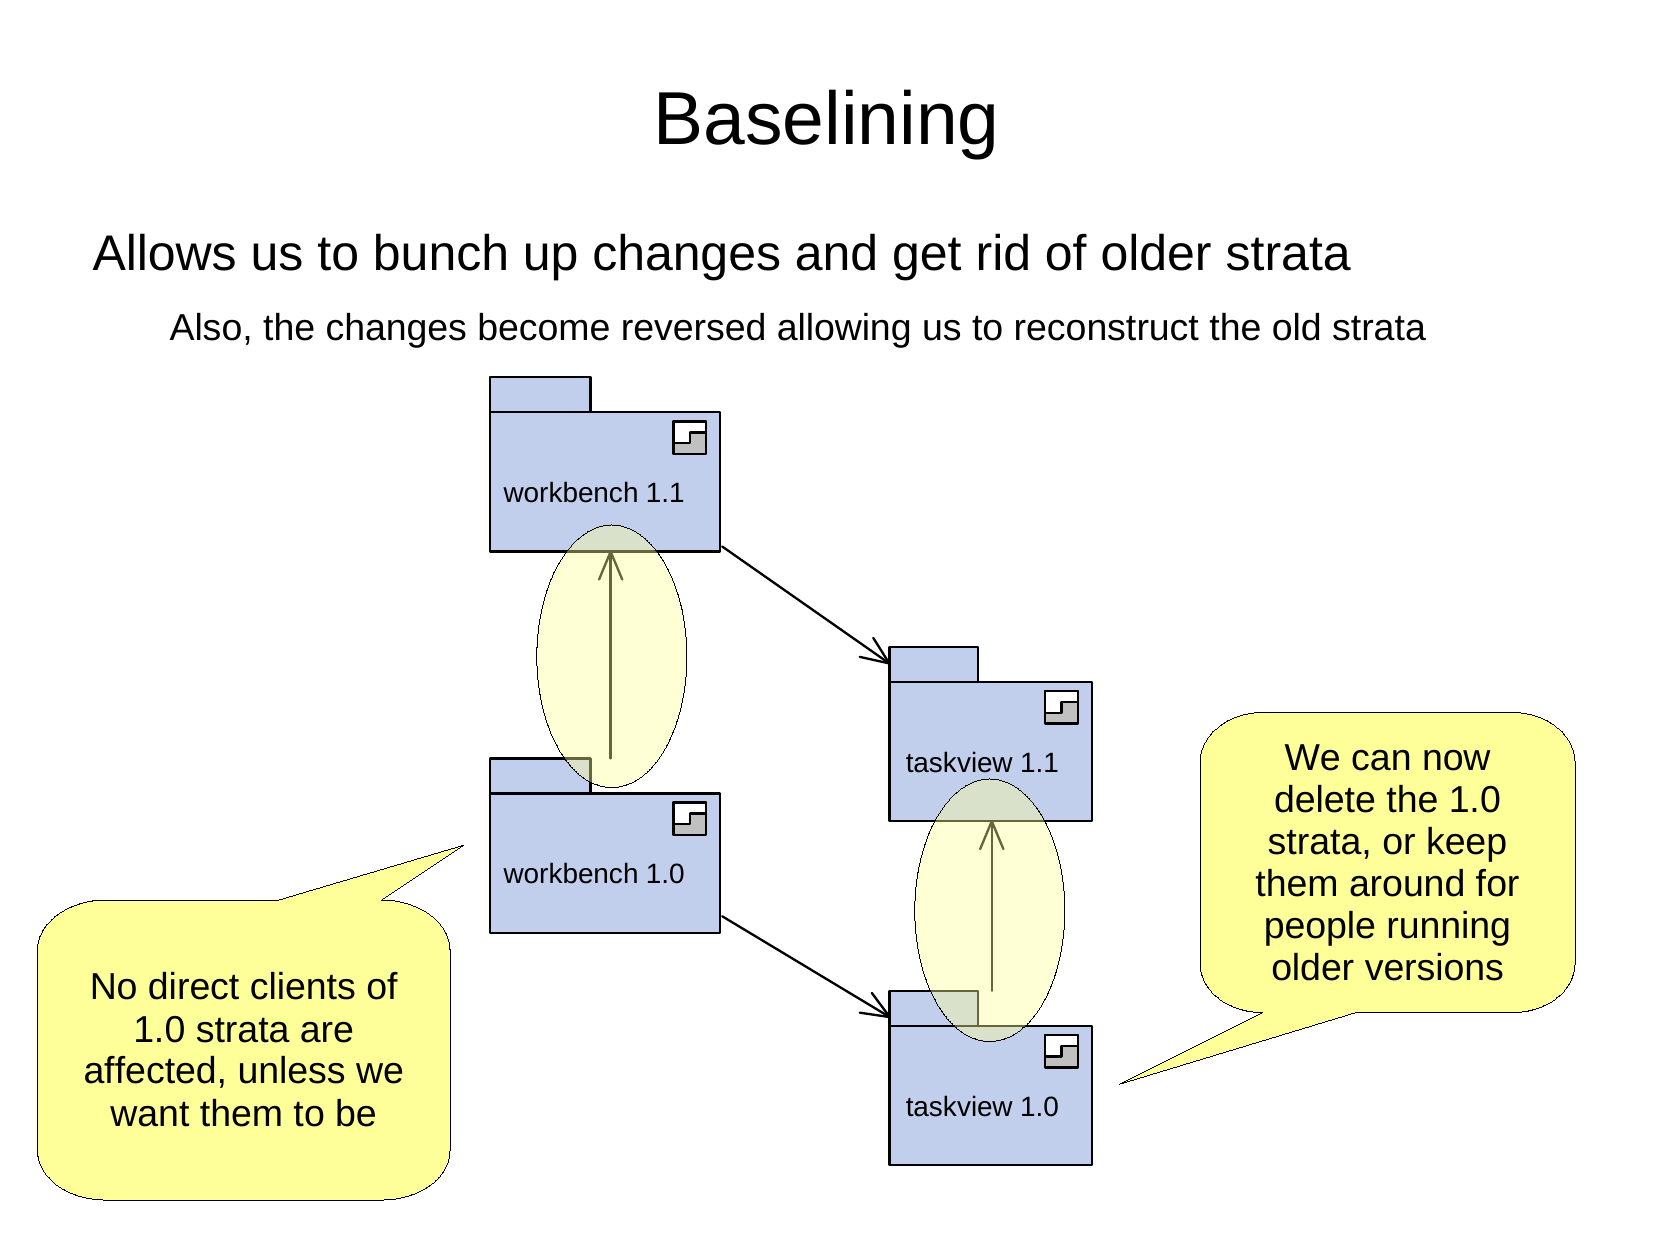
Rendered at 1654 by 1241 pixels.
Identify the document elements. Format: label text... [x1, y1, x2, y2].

text_box [914, 778, 1065, 1042]
picture [487, 375, 1094, 1168]
text_box [536, 524, 687, 788]
title Baselining [82, 56, 1571, 181]
text_box No direct clients of 1.0 strata are affected, unless we want them to be [37, 845, 464, 1201]
text_box We can now delete the 1.0 strata, or keep them around for people running older versions [1119, 712, 1576, 1085]
list Allows us to bunch up changes and get rid of older strata Also, the changes become reversed allowing us to reconstruct the old strata [75, 225, 1564, 1094]
